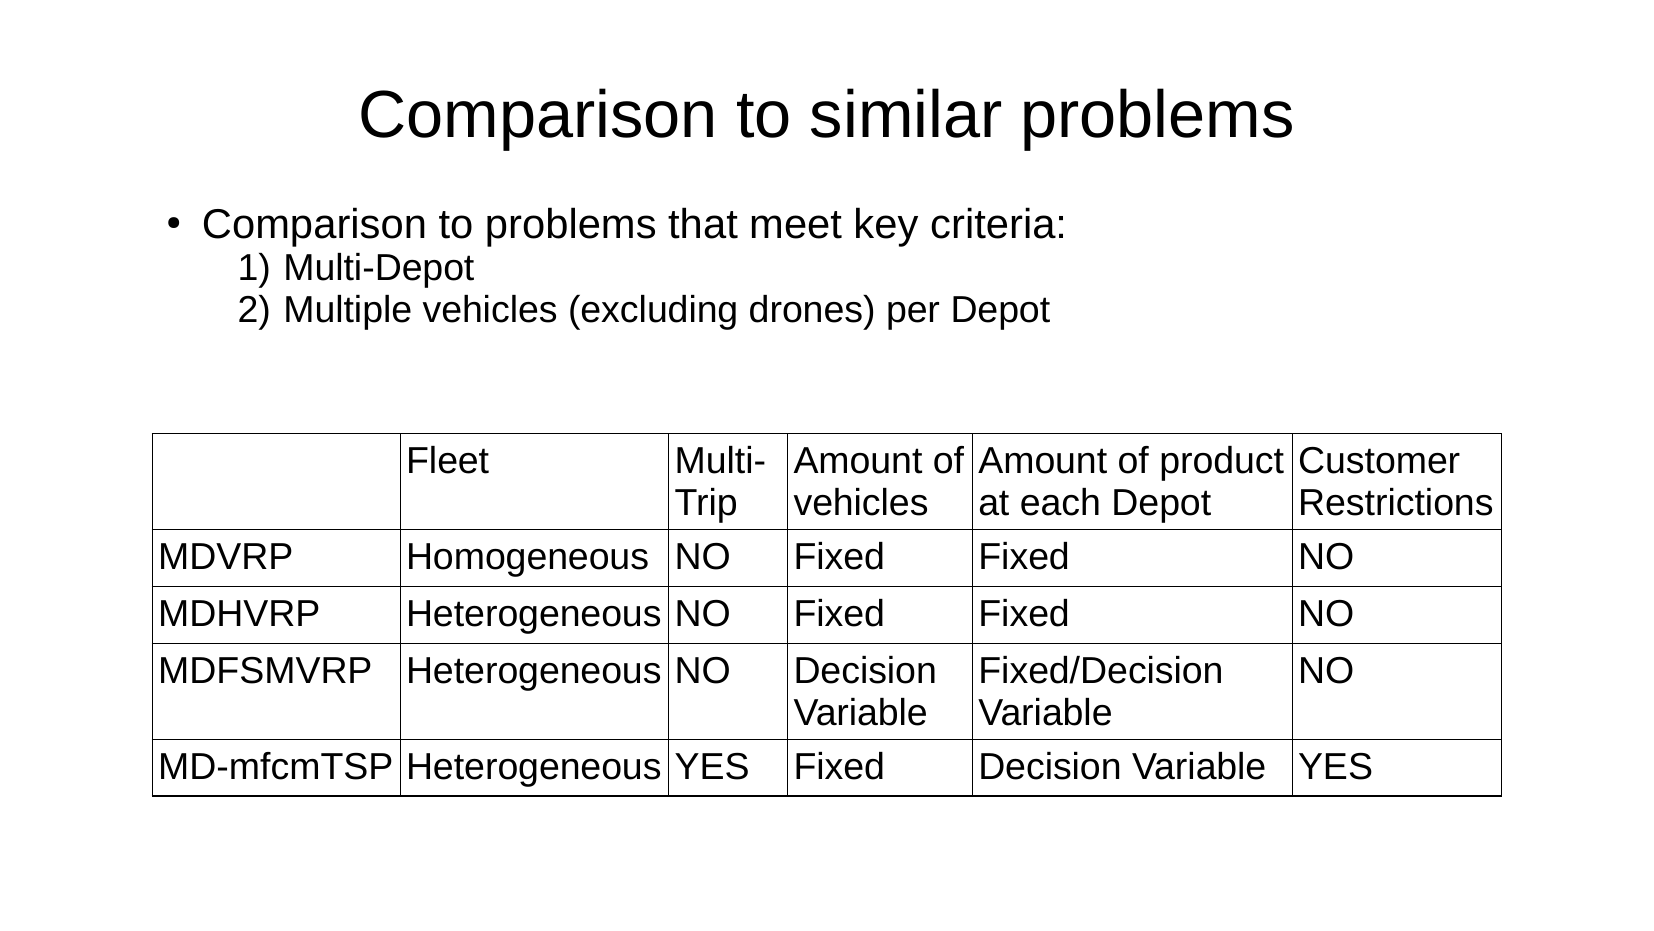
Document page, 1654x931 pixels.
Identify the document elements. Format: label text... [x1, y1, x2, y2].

table_cell YES [669, 740, 787, 795]
table_header Multi-Trip [669, 434, 787, 529]
table_cell Fixed [788, 530, 972, 586]
table_cell NO [1293, 530, 1501, 586]
table_cell NO [669, 644, 787, 739]
table_cell Fixed [973, 530, 1292, 586]
table_header Fleet [401, 434, 668, 529]
table_cell Fixed [973, 587, 1292, 643]
table_header [153, 434, 400, 529]
table_cell NO [669, 587, 787, 643]
table_header Customer Restrictions [1293, 434, 1501, 529]
table_cell Heterogeneous [401, 587, 668, 643]
title Comparison to similar problems [82, 37, 1571, 193]
table_cell MDHVRP [153, 587, 400, 643]
table_cell NO [1293, 587, 1501, 643]
table_cell NO [1293, 644, 1501, 739]
table_cell MD-mfcmTSP [153, 740, 400, 795]
table_cell Fixed/Decision Variable [973, 644, 1292, 739]
table_header Amount of vehicles [788, 434, 972, 529]
table_cell MDFSMVRP [153, 644, 400, 739]
table_cell NO [669, 530, 787, 586]
table_cell Fixed [788, 587, 972, 643]
table_cell Decision Variable [788, 644, 972, 739]
table_cell Heterogeneous [401, 740, 668, 795]
table_cell Fixed [788, 740, 972, 795]
table_cell Homogeneous [401, 530, 668, 586]
table_cell Decision Variable [973, 740, 1292, 795]
table_cell MDVRP [153, 530, 400, 586]
table_cell YES [1293, 740, 1501, 795]
text_box Comparison to problems that meet key criteria: Multi-Depot Multiple vehicles (excluding drones) per Depot [151, 193, 1502, 419]
table_cell Heterogeneous [401, 644, 668, 739]
table_header Amount of product at each Depot [973, 434, 1292, 529]
